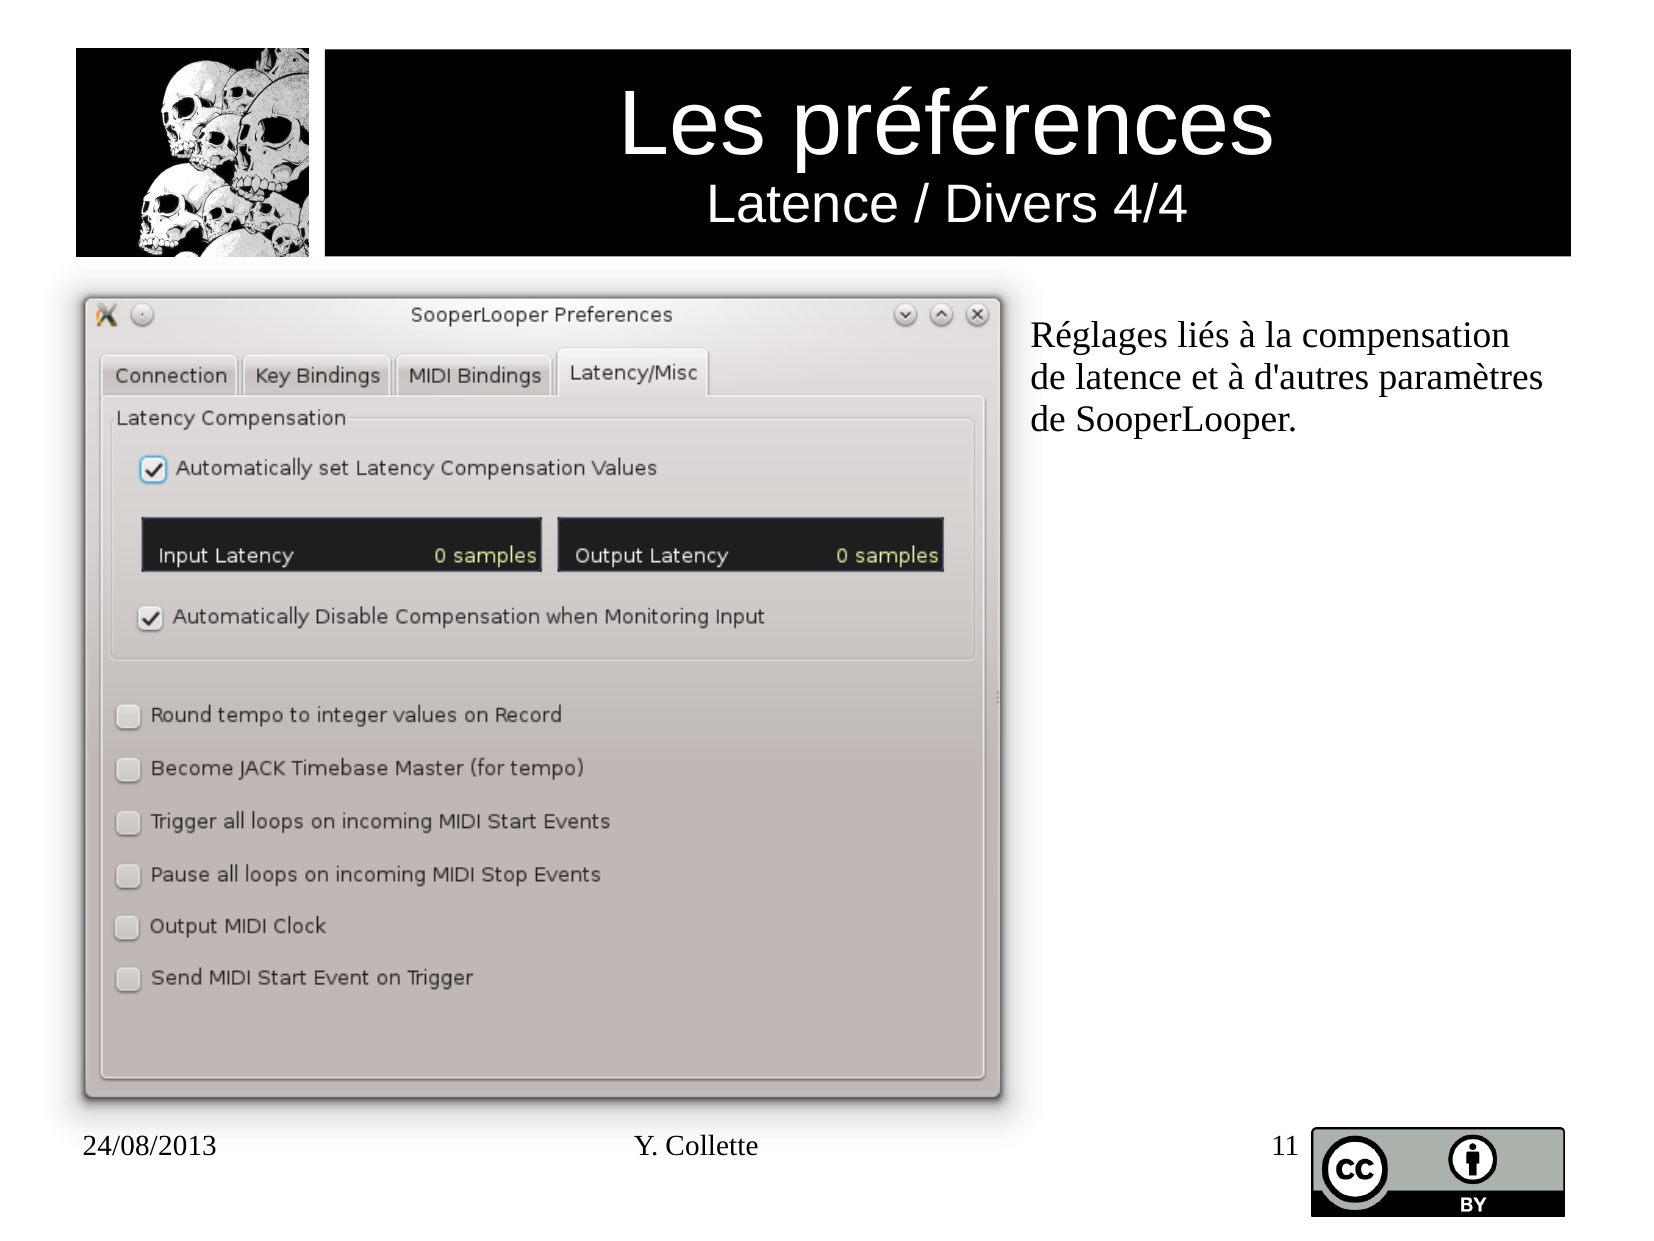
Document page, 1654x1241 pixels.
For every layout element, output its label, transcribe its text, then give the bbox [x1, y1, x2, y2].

picture [1311, 1127, 1565, 1217]
picture [23, 48, 1063, 1160]
title Les préférences Latence / Divers 4/4 [324, 49, 1571, 257]
text_box Réglages liés à la compensation de latence et à d'autres paramètres de SooperLooper. [1015, 307, 1571, 447]
